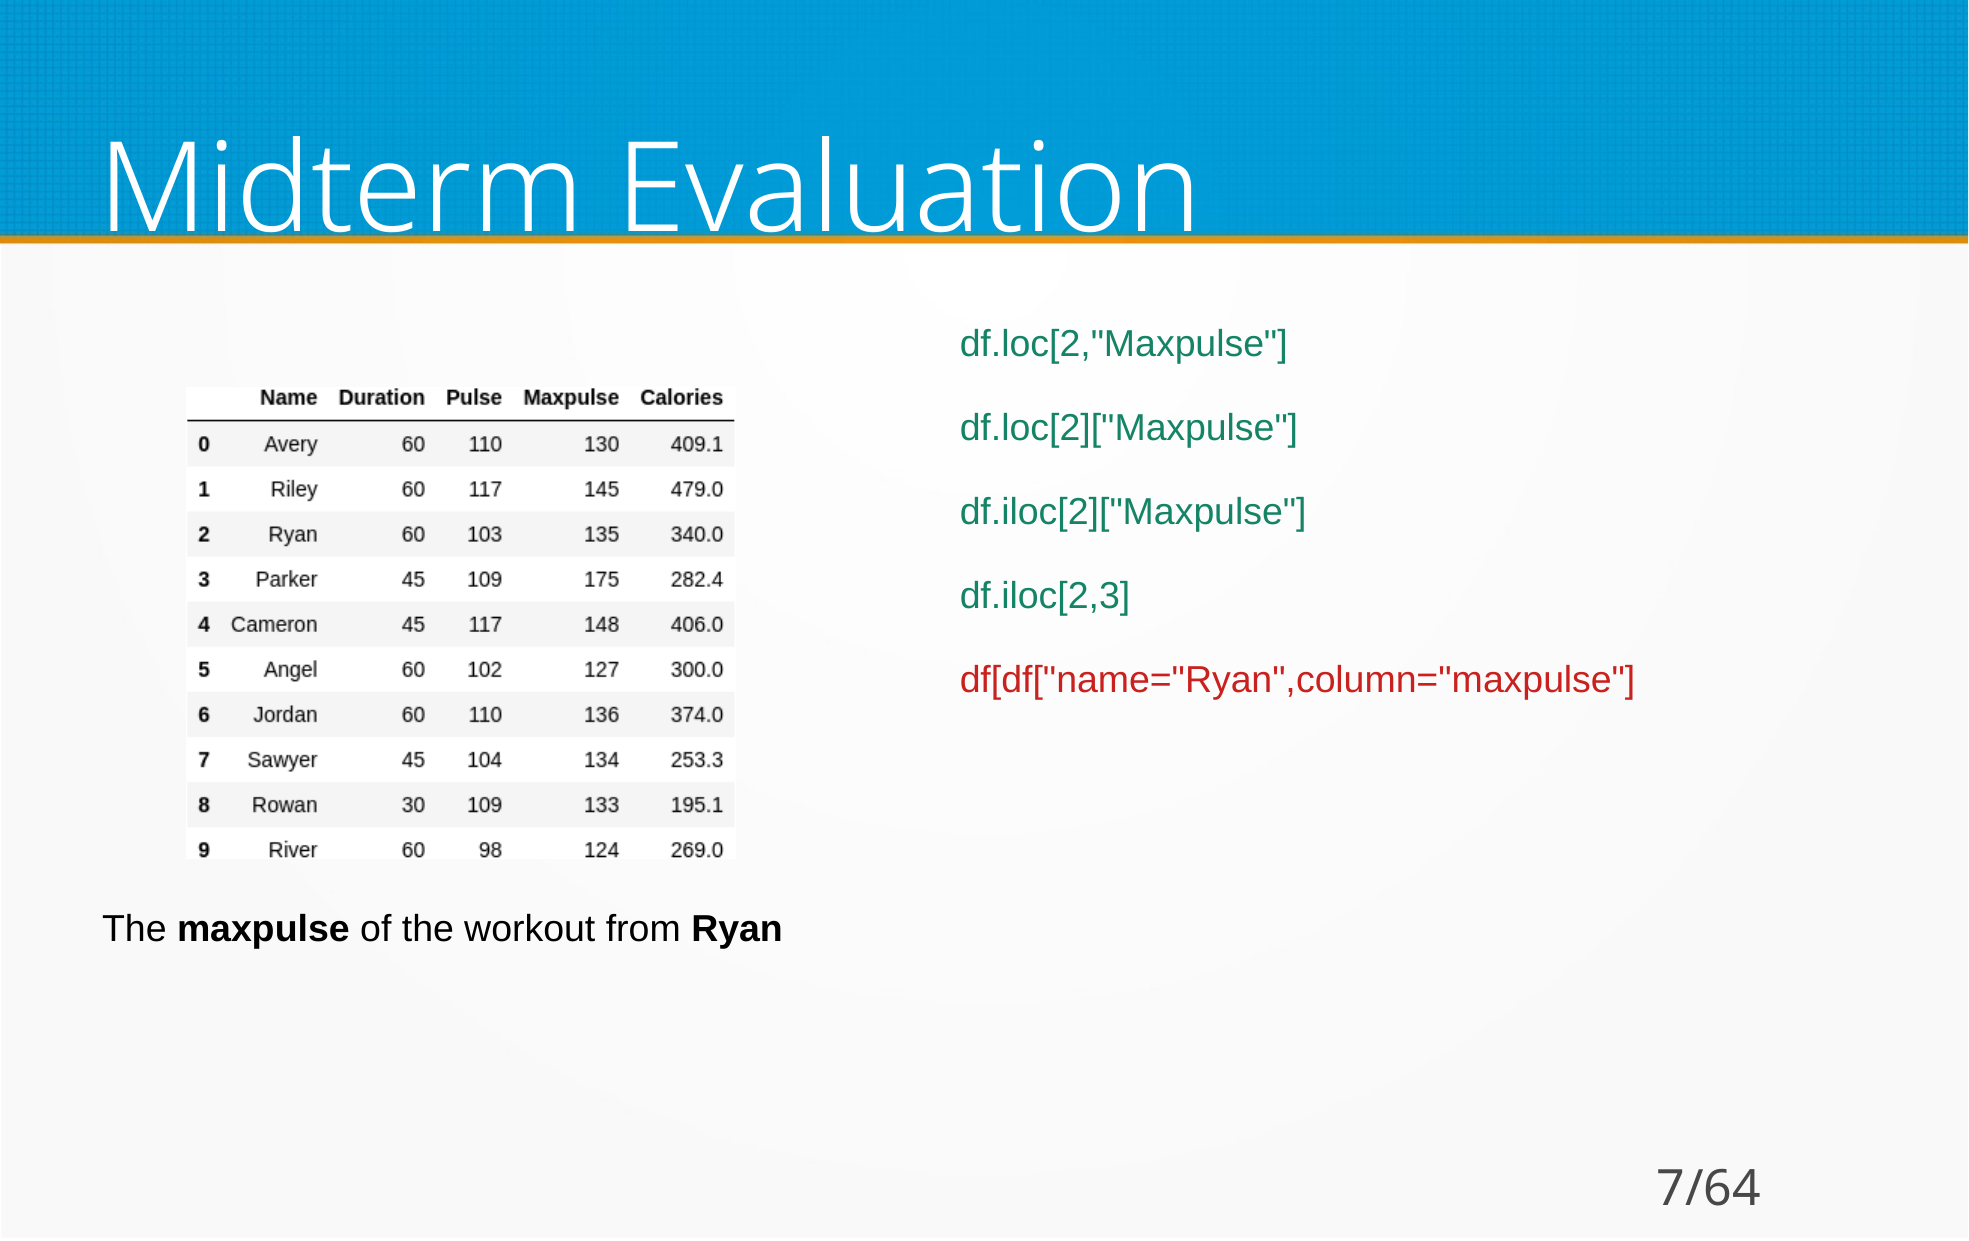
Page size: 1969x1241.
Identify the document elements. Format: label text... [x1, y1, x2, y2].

title Midterm Evaluation [98, 49, 1870, 257]
text_box The maxpulse of the workout from Ryan [15, 900, 871, 957]
text_box df.loc[2,"Maxpulse"] df.loc[2]["Maxpulse"] df.iloc[2]["Maxpulse"] df.iloc[2,3] df[df["name="Ryan",column="maxpulse"] [945, 315, 1861, 708]
picture [0, 233, 1969, 1241]
